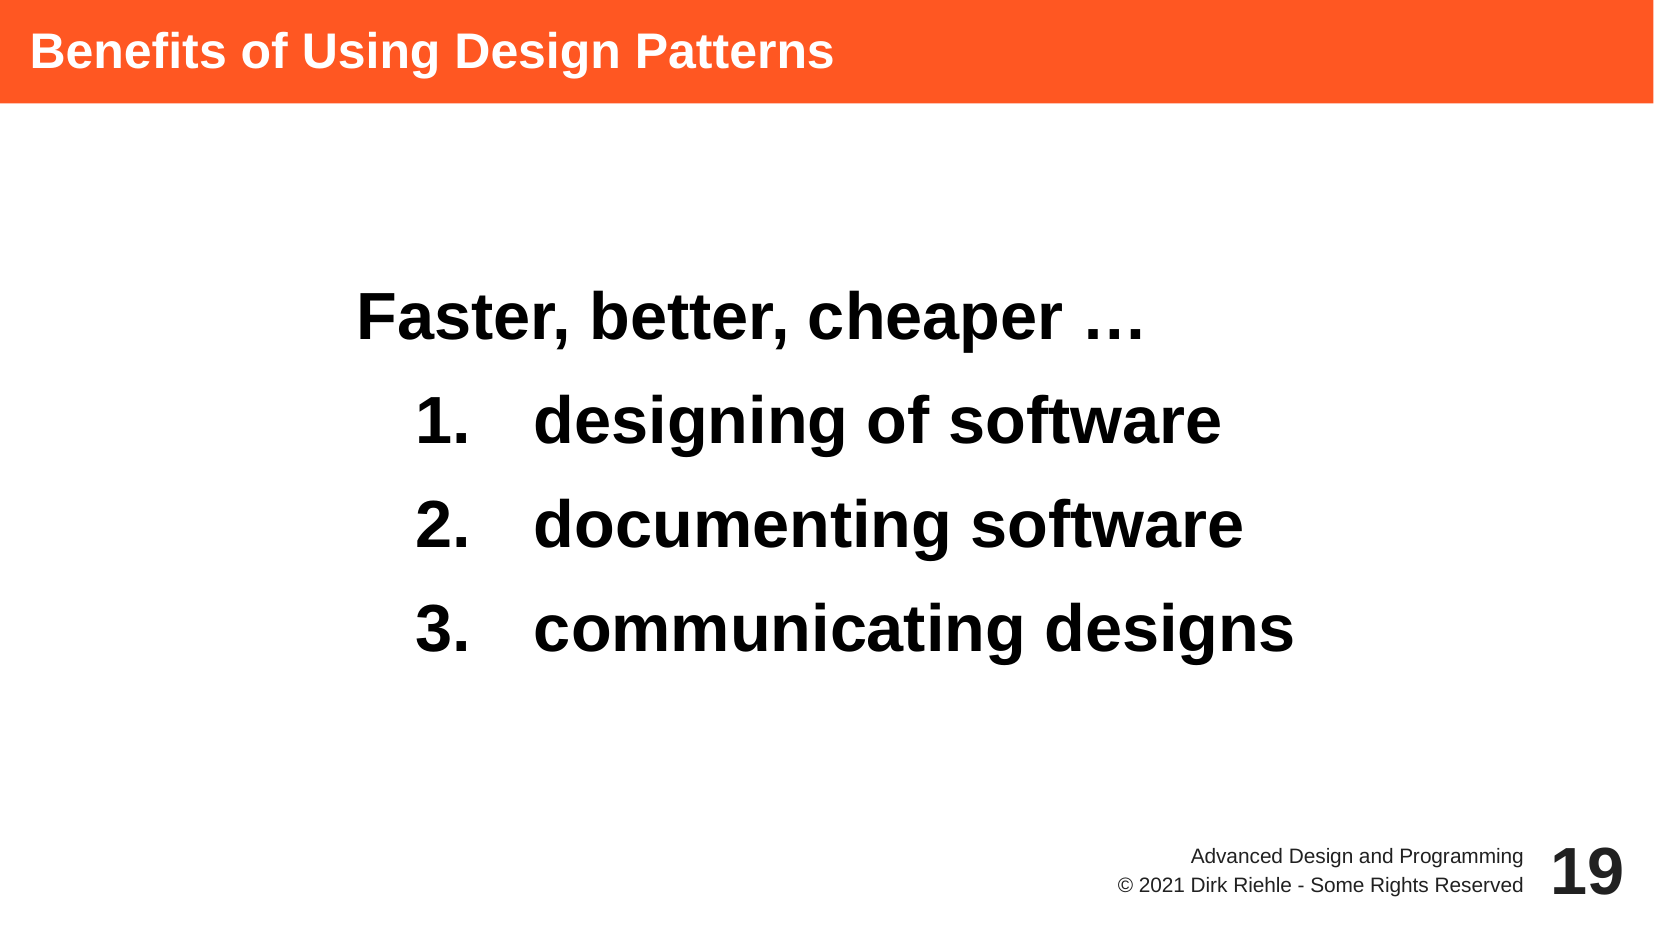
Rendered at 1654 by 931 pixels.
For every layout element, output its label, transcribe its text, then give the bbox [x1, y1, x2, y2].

subtitle Faster, better, cheaper … designing of software documenting software communicating designs [29, 132, 1625, 813]
title Benefits of Using Design Patterns [0, 0, 1654, 104]
